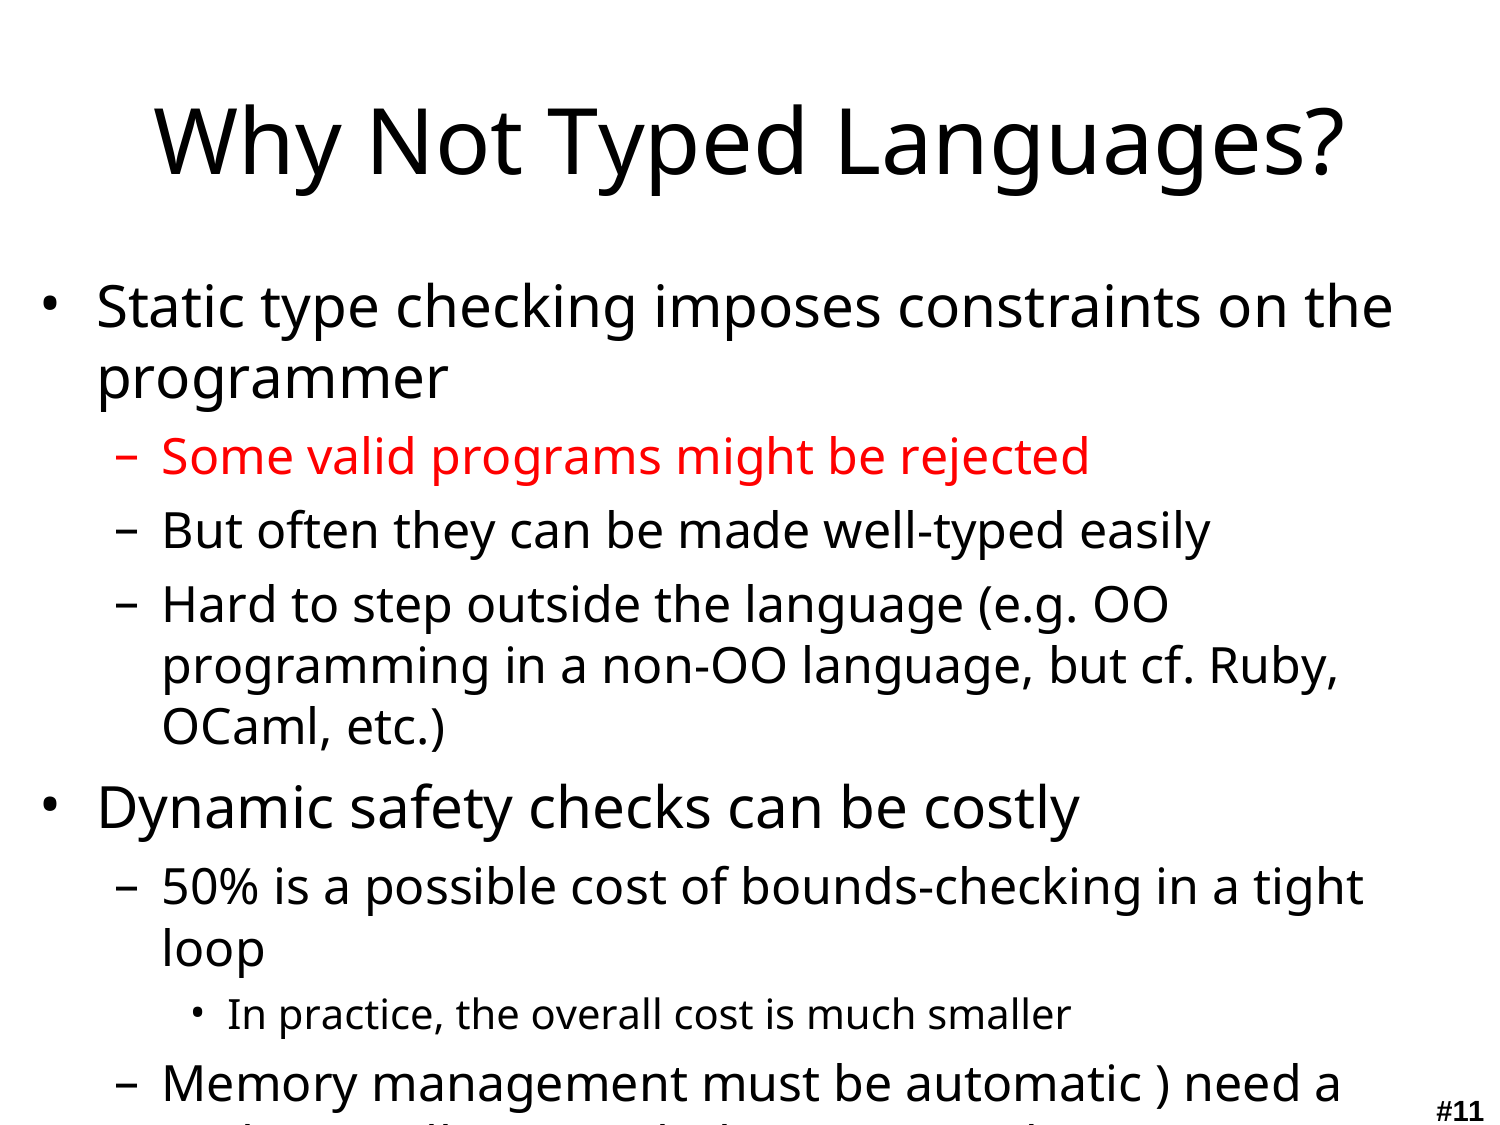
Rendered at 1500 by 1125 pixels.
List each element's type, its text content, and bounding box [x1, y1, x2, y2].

title Why Not Typed Languages? [24, 45, 1476, 233]
list Static type checking imposes constraints on the programmer Some valid programs might be rejected But often they can be made well-typed easily Hard to step outside the language (e.g. OO programming in a non-OO language, but cf. Ruby, OCaml, etc.) Dynamic safety checks can be costly 50% is a possible cost of bounds-checking in a tight loop In practice, the overall cost is much smaller Memory management must be automatic ) need a garbage collector with the associated run-time costs Some applications are justified in using weakly-typed languages (e.g., by external safety proof) [24, 262, 1476, 1101]
